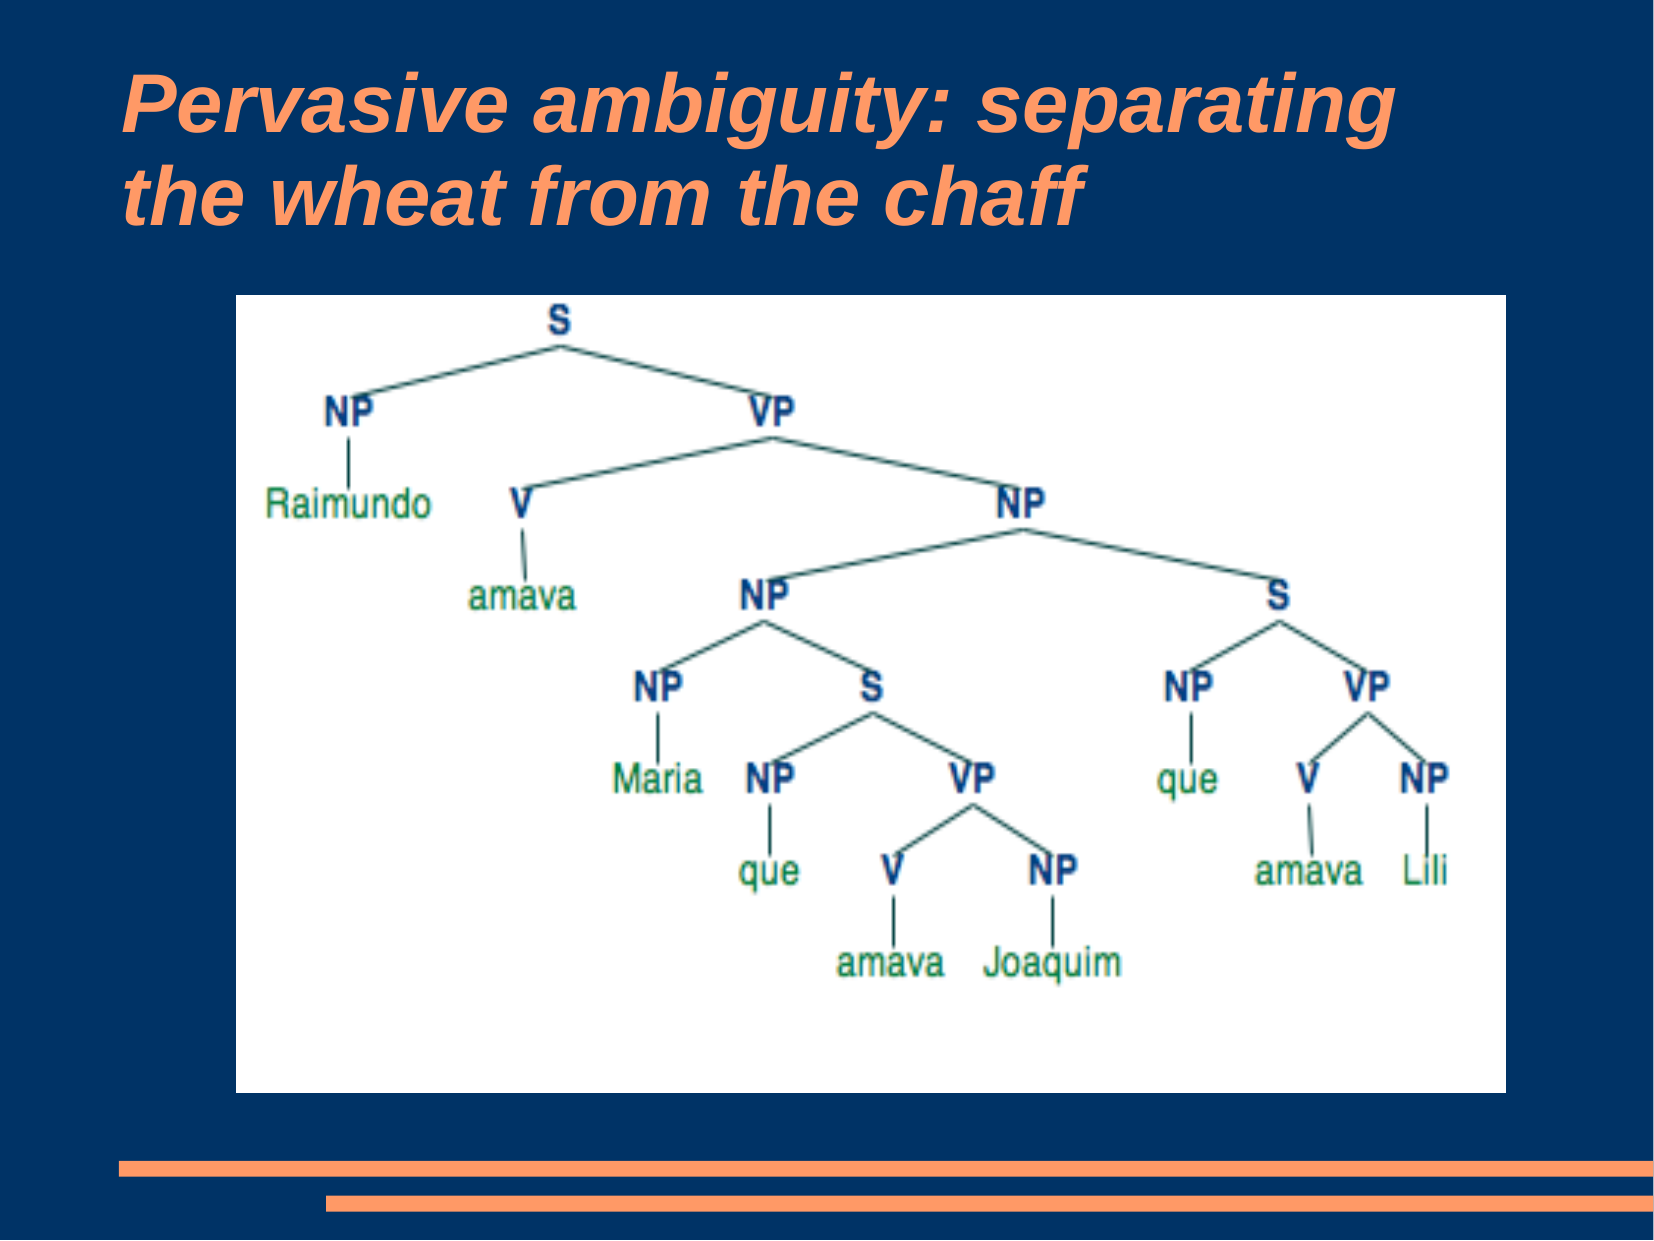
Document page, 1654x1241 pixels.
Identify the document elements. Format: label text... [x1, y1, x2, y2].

picture [236, 295, 1506, 1093]
subtitle [121, 322, 1561, 1132]
title Pervasive ambiguity: separating the wheat from the chaff [121, 46, 1534, 254]
